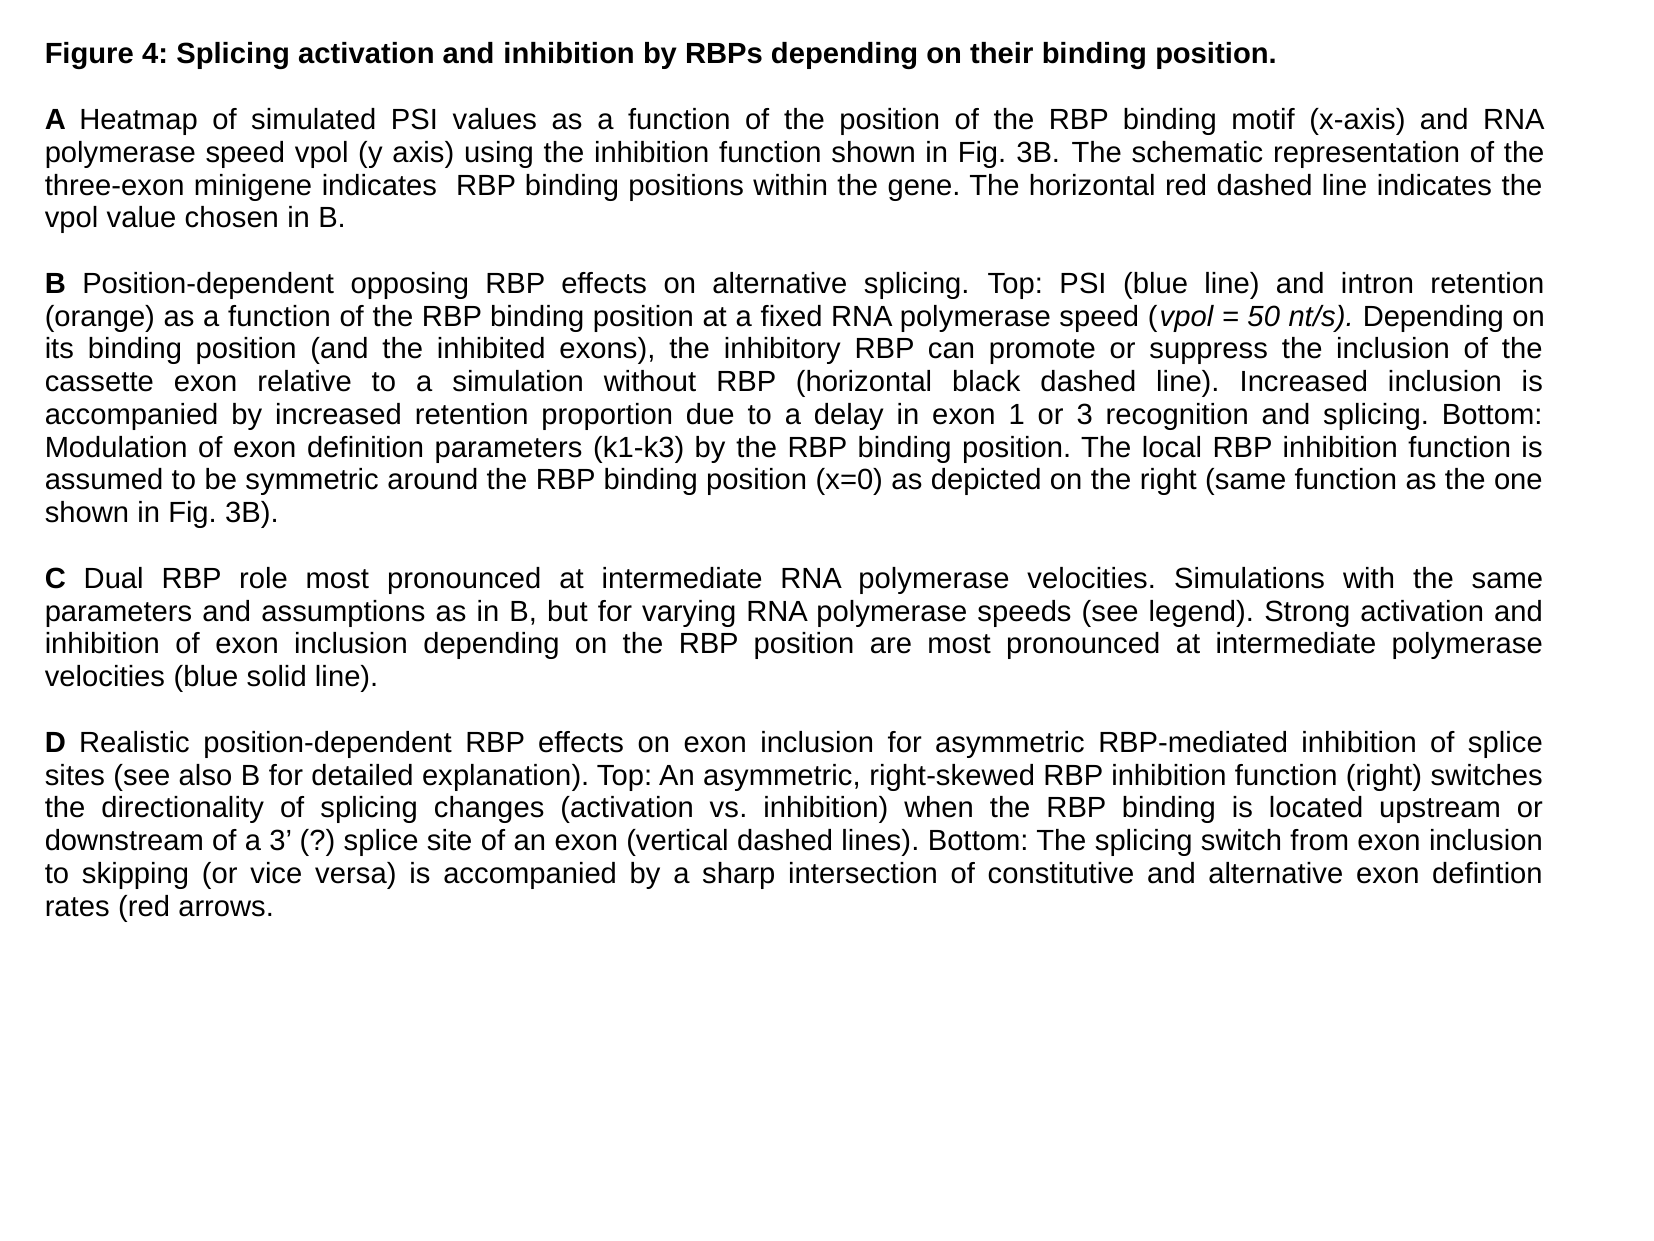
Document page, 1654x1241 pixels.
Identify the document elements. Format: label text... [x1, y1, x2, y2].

text_box Figure 4: Splicing activation and inhibition by RBPs depending on their binding position. A Heatmap of simulated PSI values as a function of the position of the RBP binding motif (x-axis) and RNA polymerase speed vpol (y axis) using the inhibition function shown in Fig. 3B. The schematic representation of the three-exon minigene indicates RBP binding positions within the gene. The horizontal red dashed line indicates the vpol value chosen in B. B Position-dependent opposing RBP effects on alternative splicing. Top: PSI (blue line) and intron retention (orange) as a function of the RBP binding position at a fixed RNA polymerase speed (vpol = 50 nt/s). Depending on its binding position (and the inhibited exons), the inhibitory RBP can promote or suppress the inclusion of the cassette exon relative to a simulation without RBP (horizontal black dashed line). Increased inclusion is accompanied by increased retention proportion due to a delay in exon 1 or 3 recognition and splicing. Bottom: Modulation of exon definition parameters (k1-k3) by the RBP binding position. The local RBP inhibition function is assumed to be symmetric around the RBP binding position (x=0) as depicted on the right (same function as the one shown in Fig. 3B). C Dual RBP role most pronounced at intermediate RNA polymerase velocities. Simulations with the same parameters and assumptions as in B, but for varying RNA polymerase speeds (see legend). Strong activation and inhibition of exon inclusion depending on the RBP position are most pronounced at intermediate polymerase velocities (blue solid line). D Realistic position-dependent RBP effects on exon inclusion for asymmetric RBP-mediated inhibition of splice sites (see also B for detailed explanation). Top: An asymmetric, right-skewed RBP inhibition function (right) switches the directionality of splicing changes (activation vs. inhibition) when the RBP binding is located upstream or downstream of a 3’ (?) splice site of an exon (vertical dashed lines). Bottom: The splicing switch from exon inclusion to skipping (or vice versa) is accompanied by a sharp intersection of constitutive and alternative exon defintion rates (red arrows. [30, 30, 1561, 930]
